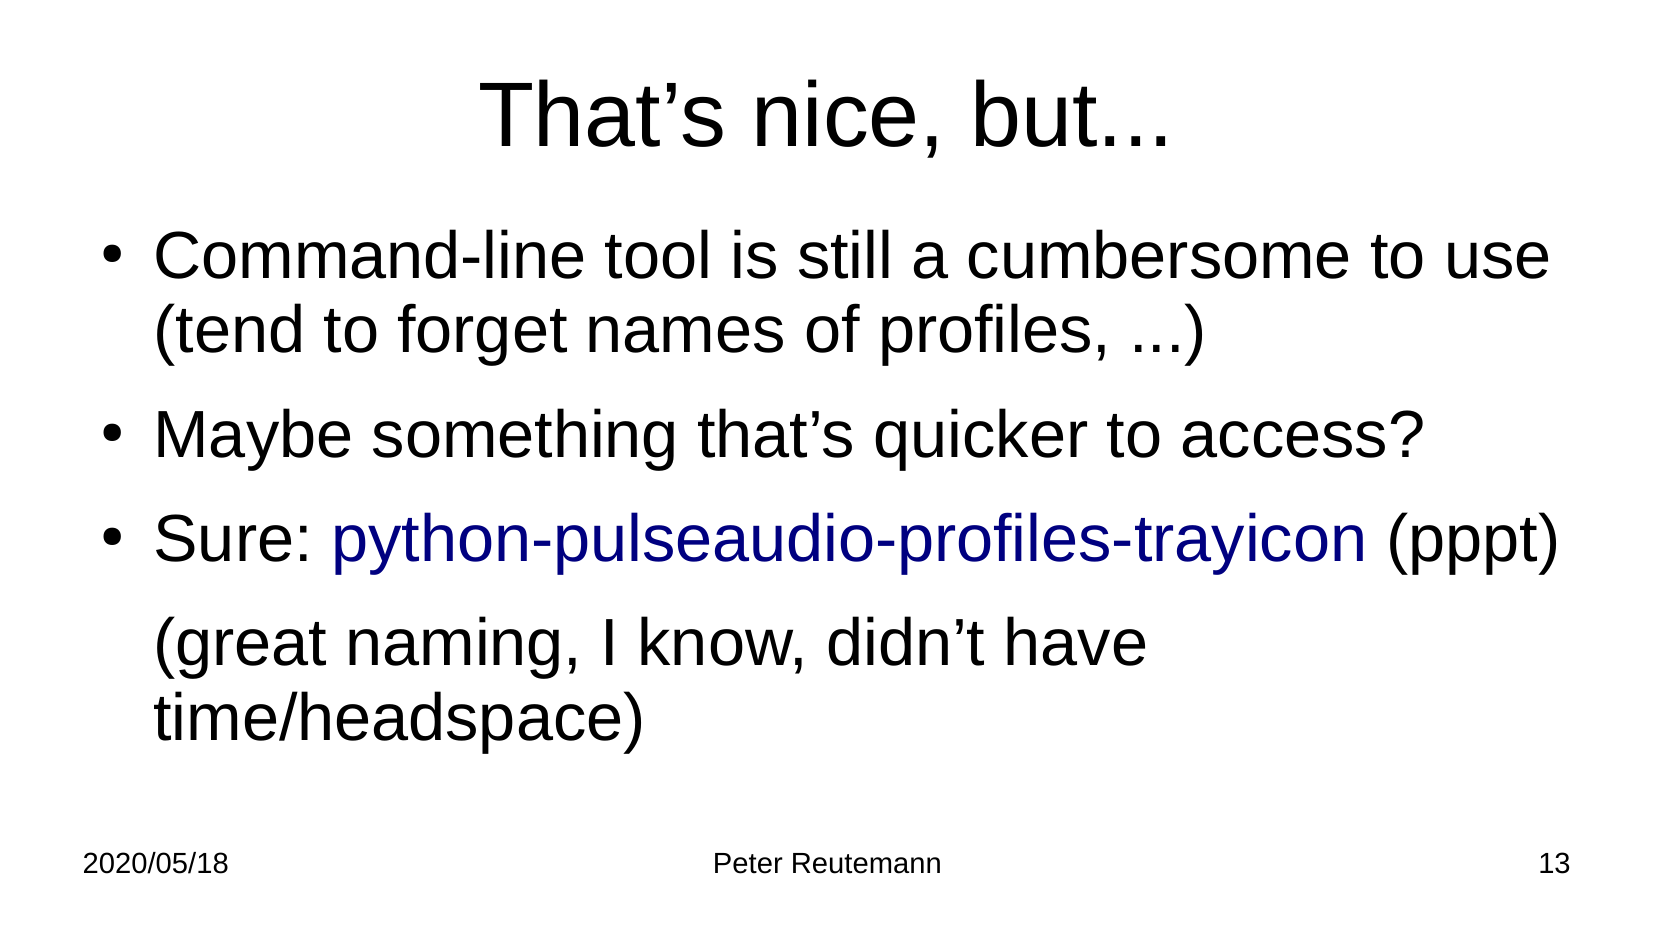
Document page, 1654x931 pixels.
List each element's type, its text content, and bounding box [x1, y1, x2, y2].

title That’s nice, but... [82, 37, 1571, 193]
list Command-line tool is still a cumbersome to use (tend to forget names of profiles, ...) Maybe something that’s quicker to access? Sure: python-pulseaudio-profiles-trayicon (pppt) (great naming, I know, didn’t have time/headspace) [82, 217, 1571, 758]
